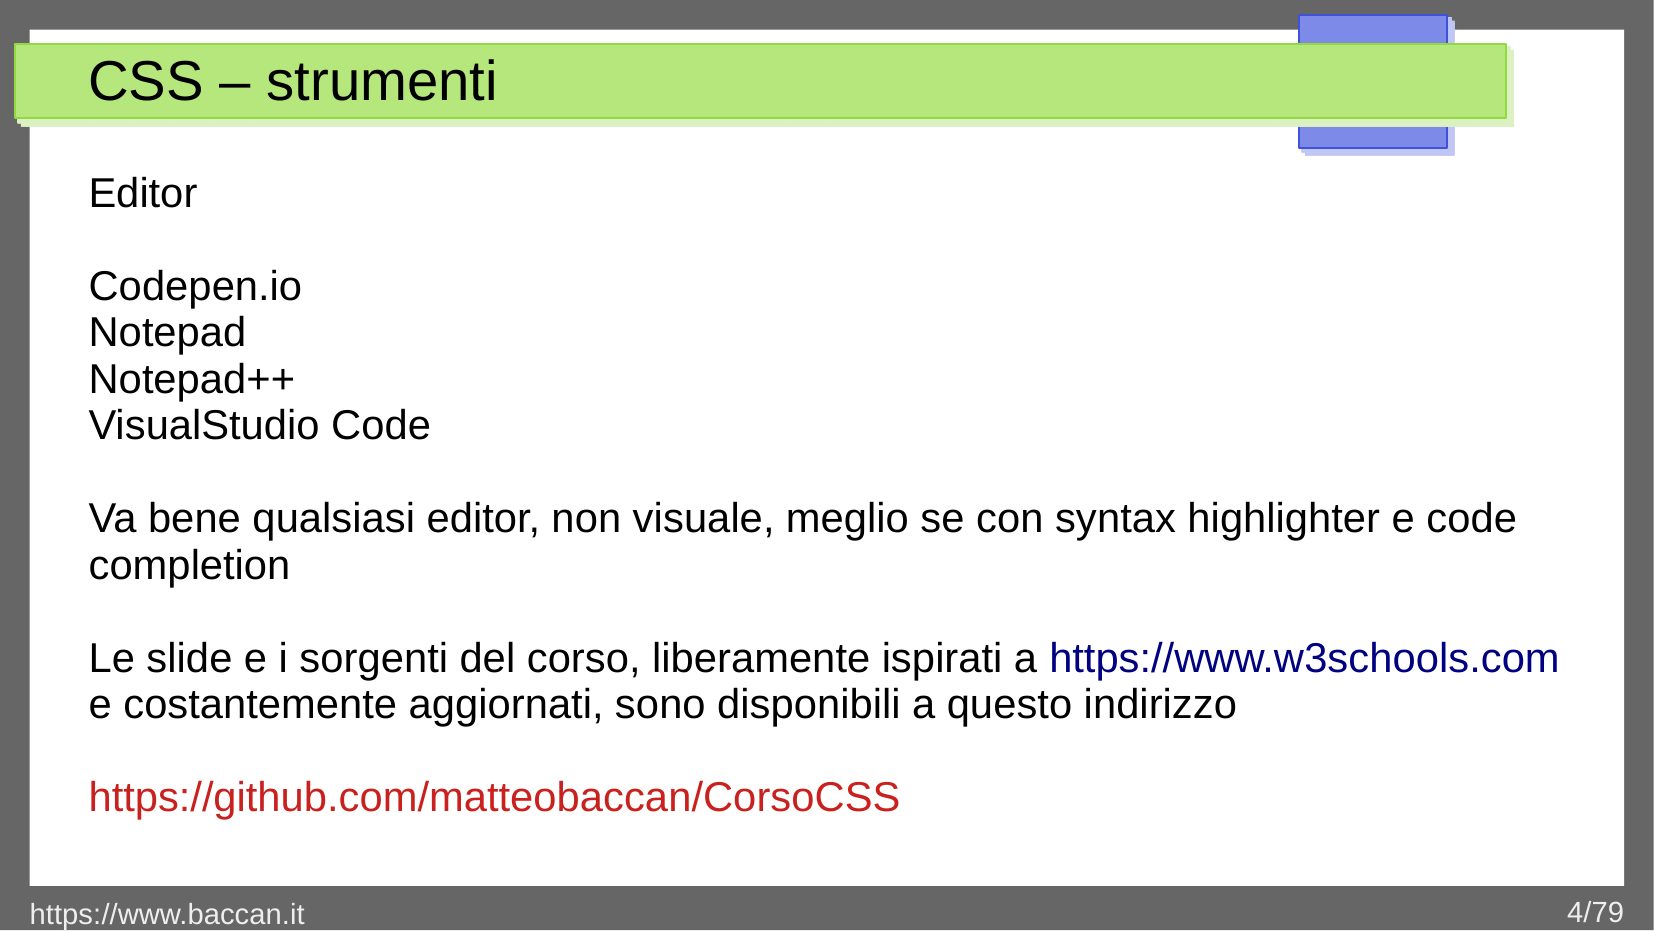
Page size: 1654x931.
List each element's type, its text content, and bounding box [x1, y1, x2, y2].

text_box Editor Codepen.io Notepad Notepad++ VisualStudio Code Va bene qualsiasi editor, non visuale, meglio se con syntax highlighter e code completion Le slide e i sorgenti del corso, liberamente ispirati a https://www.w3schools.com e costantemente aggiornati, sono disponibili a questo indirizzo https://github.com/matteobaccan/CorsoCSS [88, 169, 1565, 821]
title CSS – strumenti [88, 44, 1506, 119]
